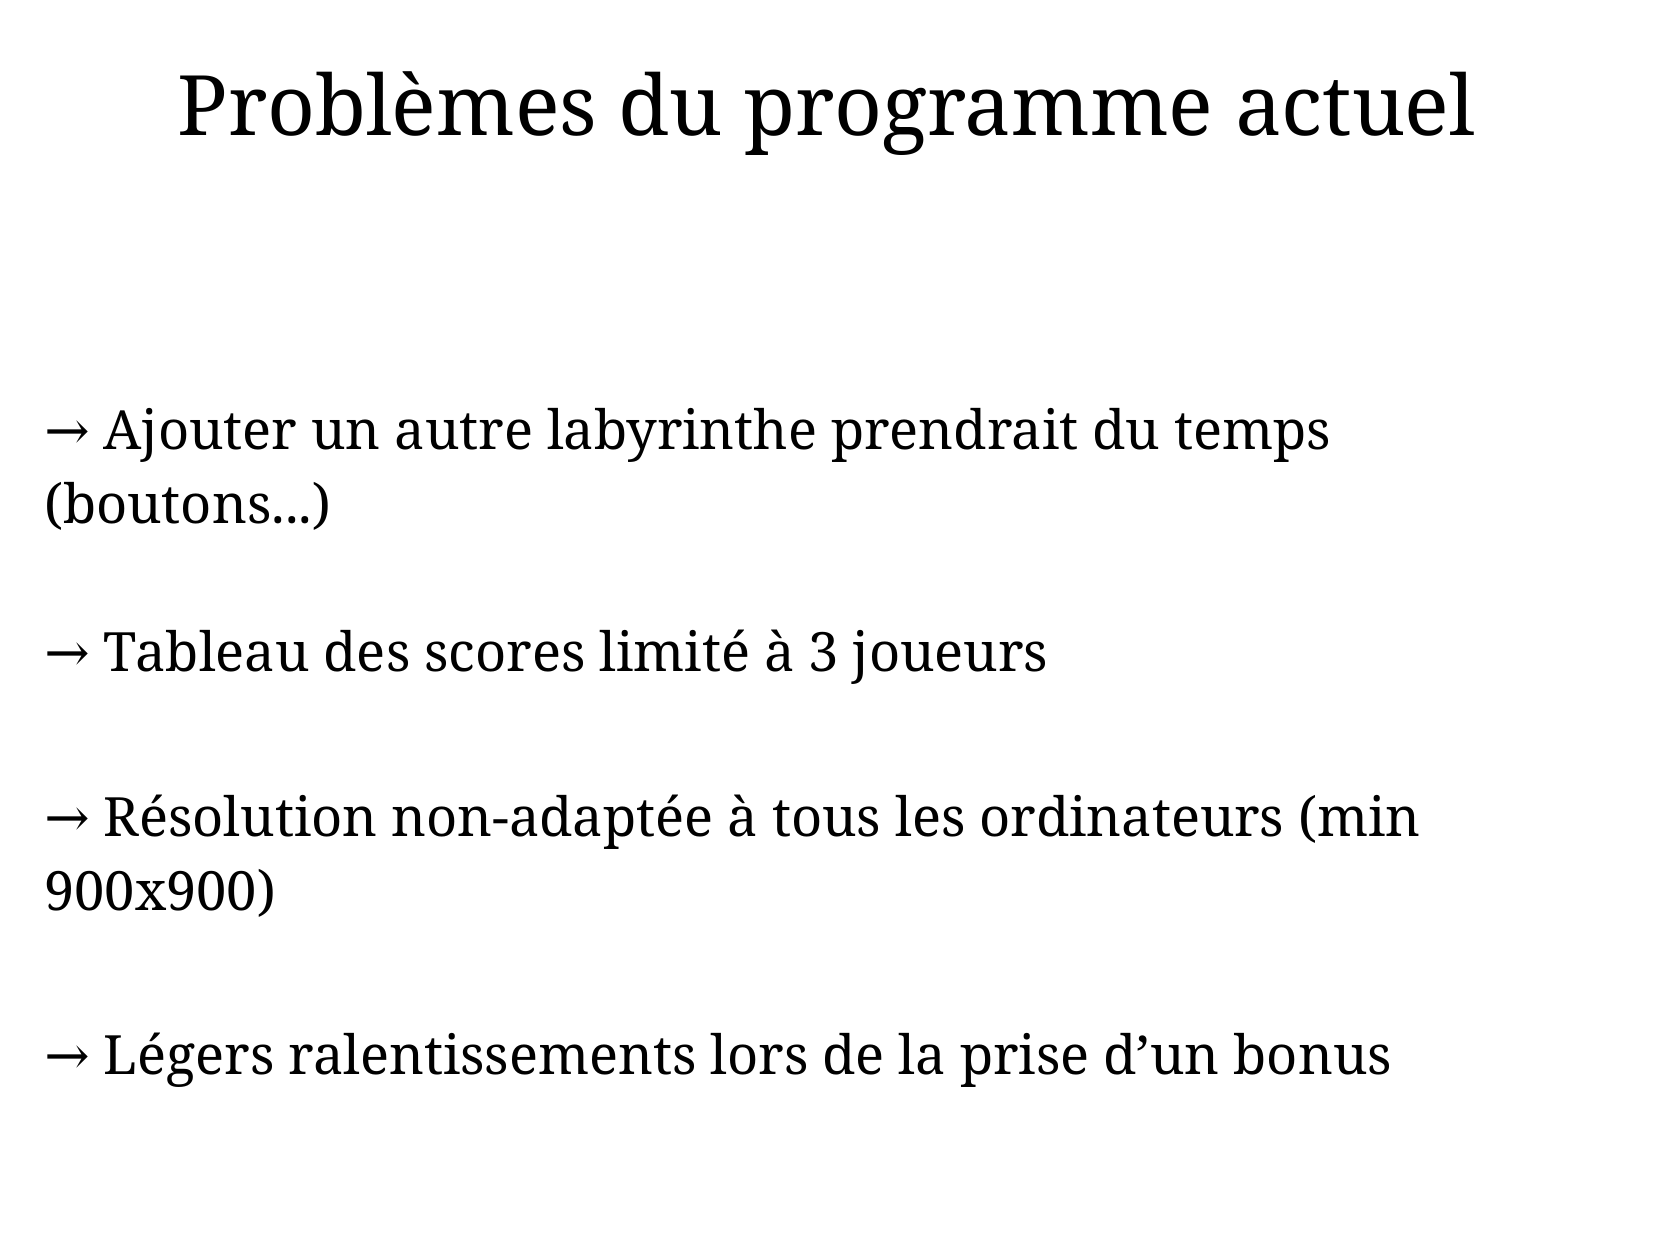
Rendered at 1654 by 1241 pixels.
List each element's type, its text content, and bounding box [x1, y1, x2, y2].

text_box Problèmes du programme actuel [0, 0, 1654, 207]
text_box → Ajouter un autre labyrinthe prendrait du temps (boutons...) → Tableau des scores limité à 3 joueurs → Résolution non-adaptée à tous les ordinateurs (min 900x900) → Légers ralentissements lors de la prise d’un bonus [29, 236, 1625, 1241]
